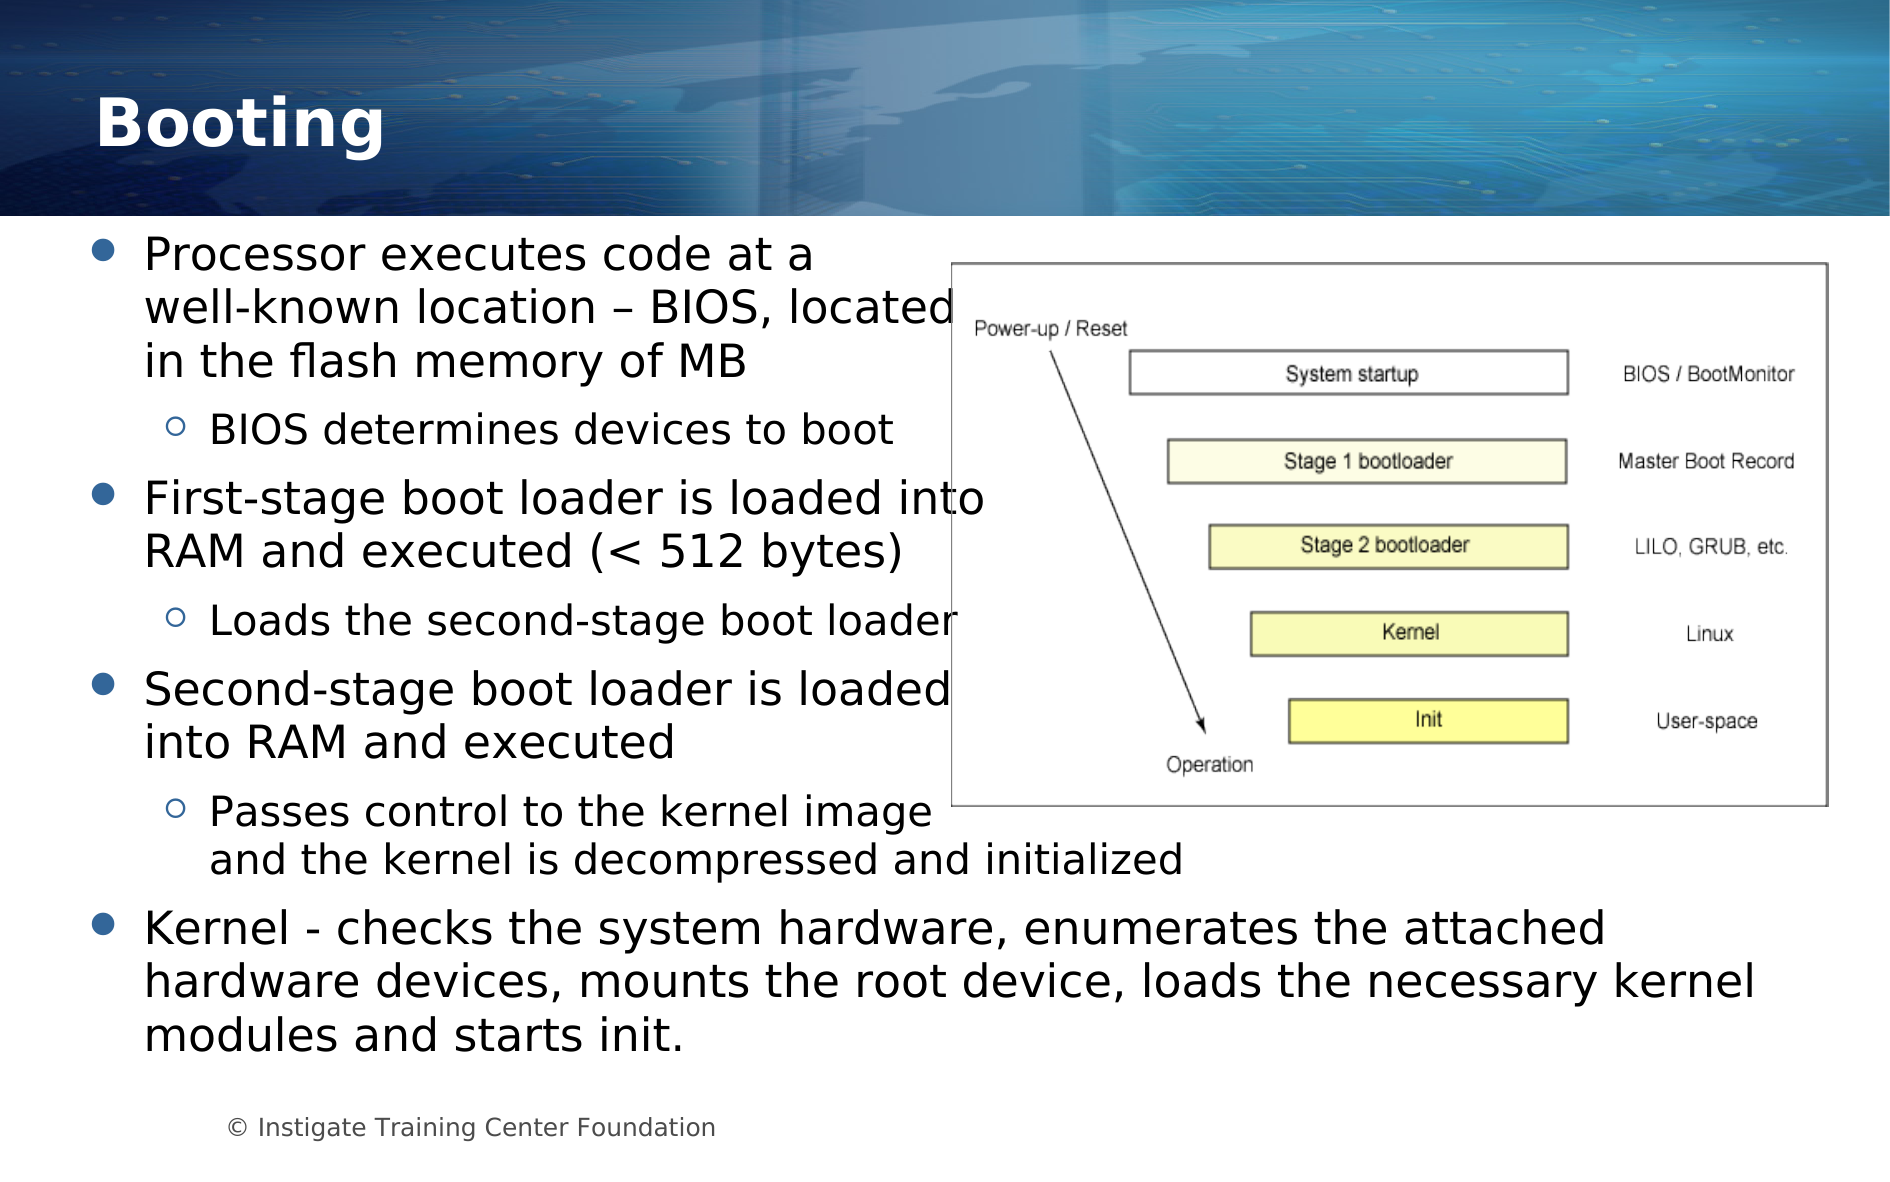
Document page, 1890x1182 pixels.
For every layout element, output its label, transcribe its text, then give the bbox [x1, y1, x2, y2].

list Processor executes code at a well-known location – BIOS, located in the flash memory of MB BIOS determines devices to boot First-stage boot loader is loaded into RAM and executed (< 512 bytes) Loads the second-stage boot loader Second-stage boot loader is loaded into RAM and executed Passes control to the kernel image and the kernel is decompressed and initialized Kernel - checks the system hardware, enumerates the attached hardware devices, mounts the root device, loads the necessary kernel modules and starts init. [88, 228, 1788, 1121]
title Booting [94, 47, 1793, 217]
picture [951, 262, 1829, 807]
picture [0, 0, 1890, 216]
